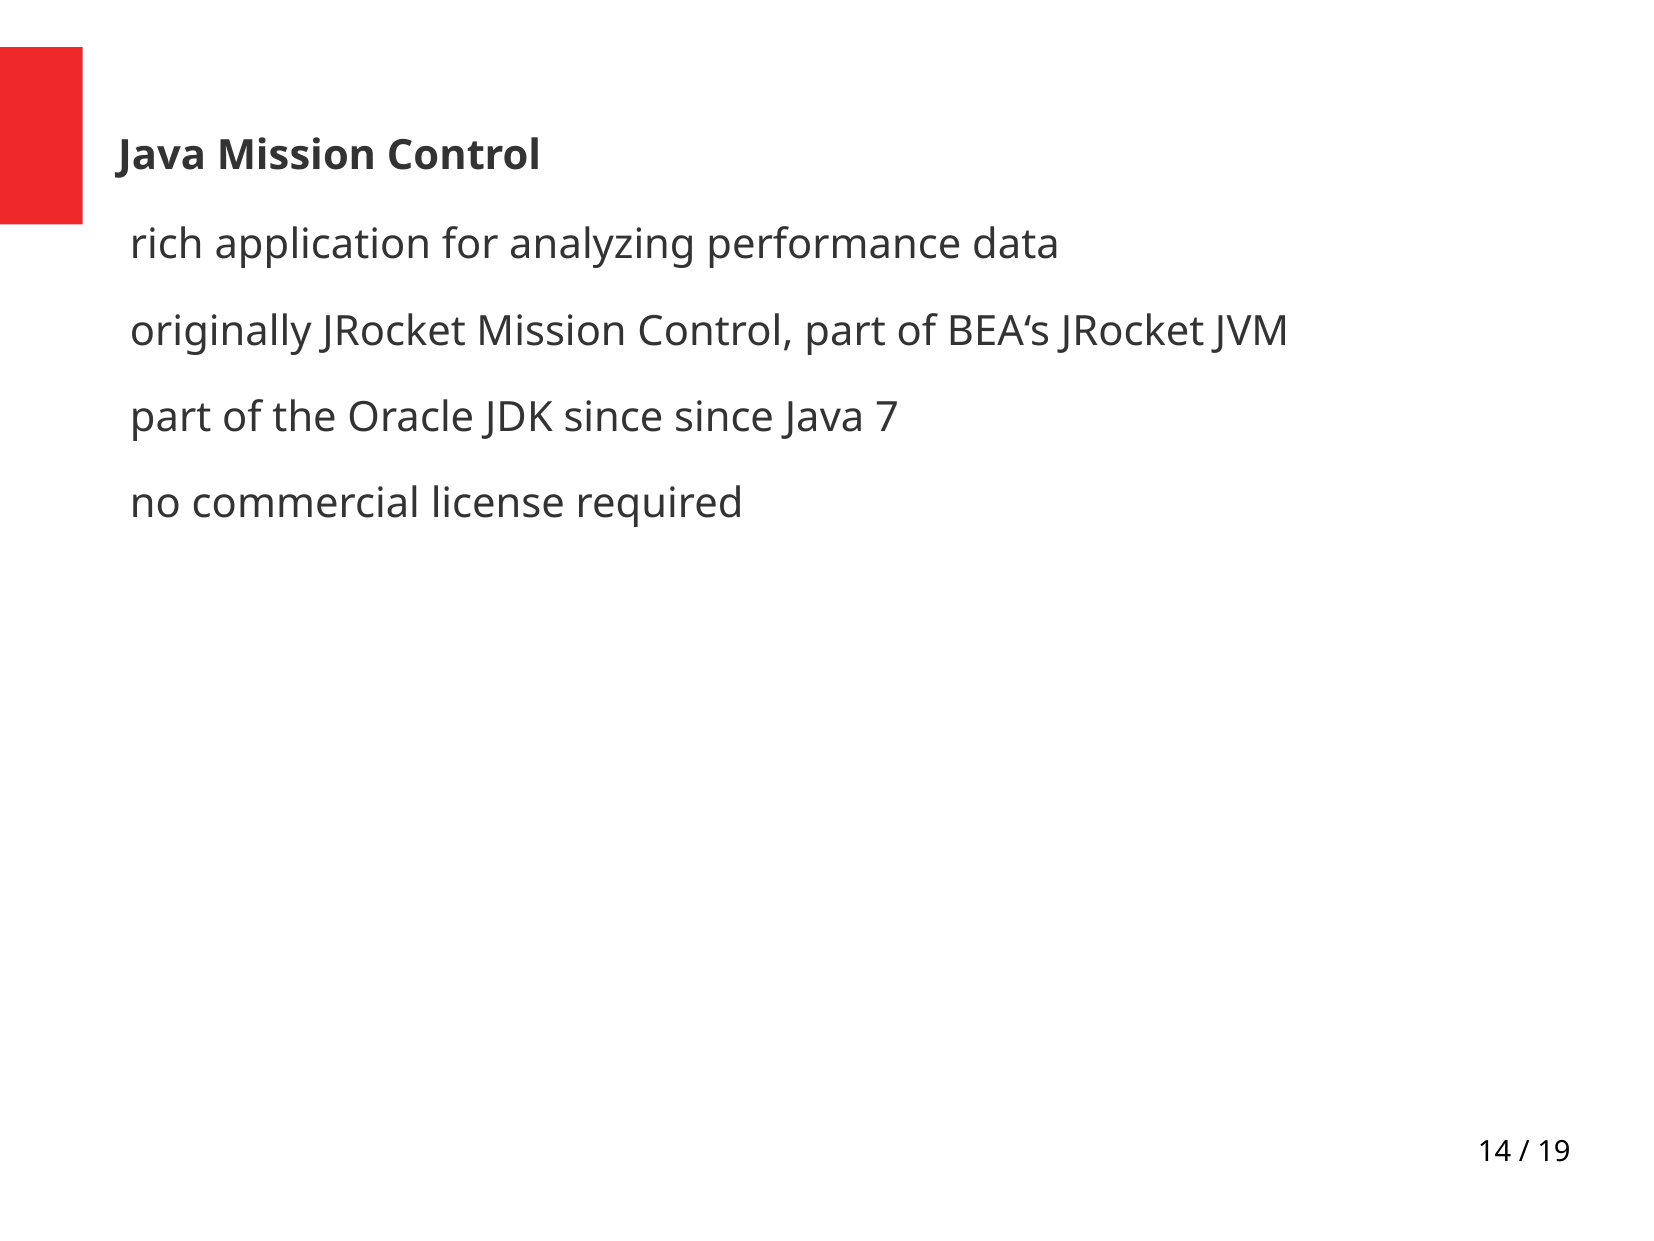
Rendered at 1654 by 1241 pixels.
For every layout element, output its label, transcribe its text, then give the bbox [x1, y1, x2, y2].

title Java Mission Control [118, 49, 1571, 257]
list rich application for analyzing performance data originally JRocket Mission Control, part of BEA‘s JRocket JVM part of the Oracle JDK since since Java 7 no commercial license required [129, 213, 1548, 934]
